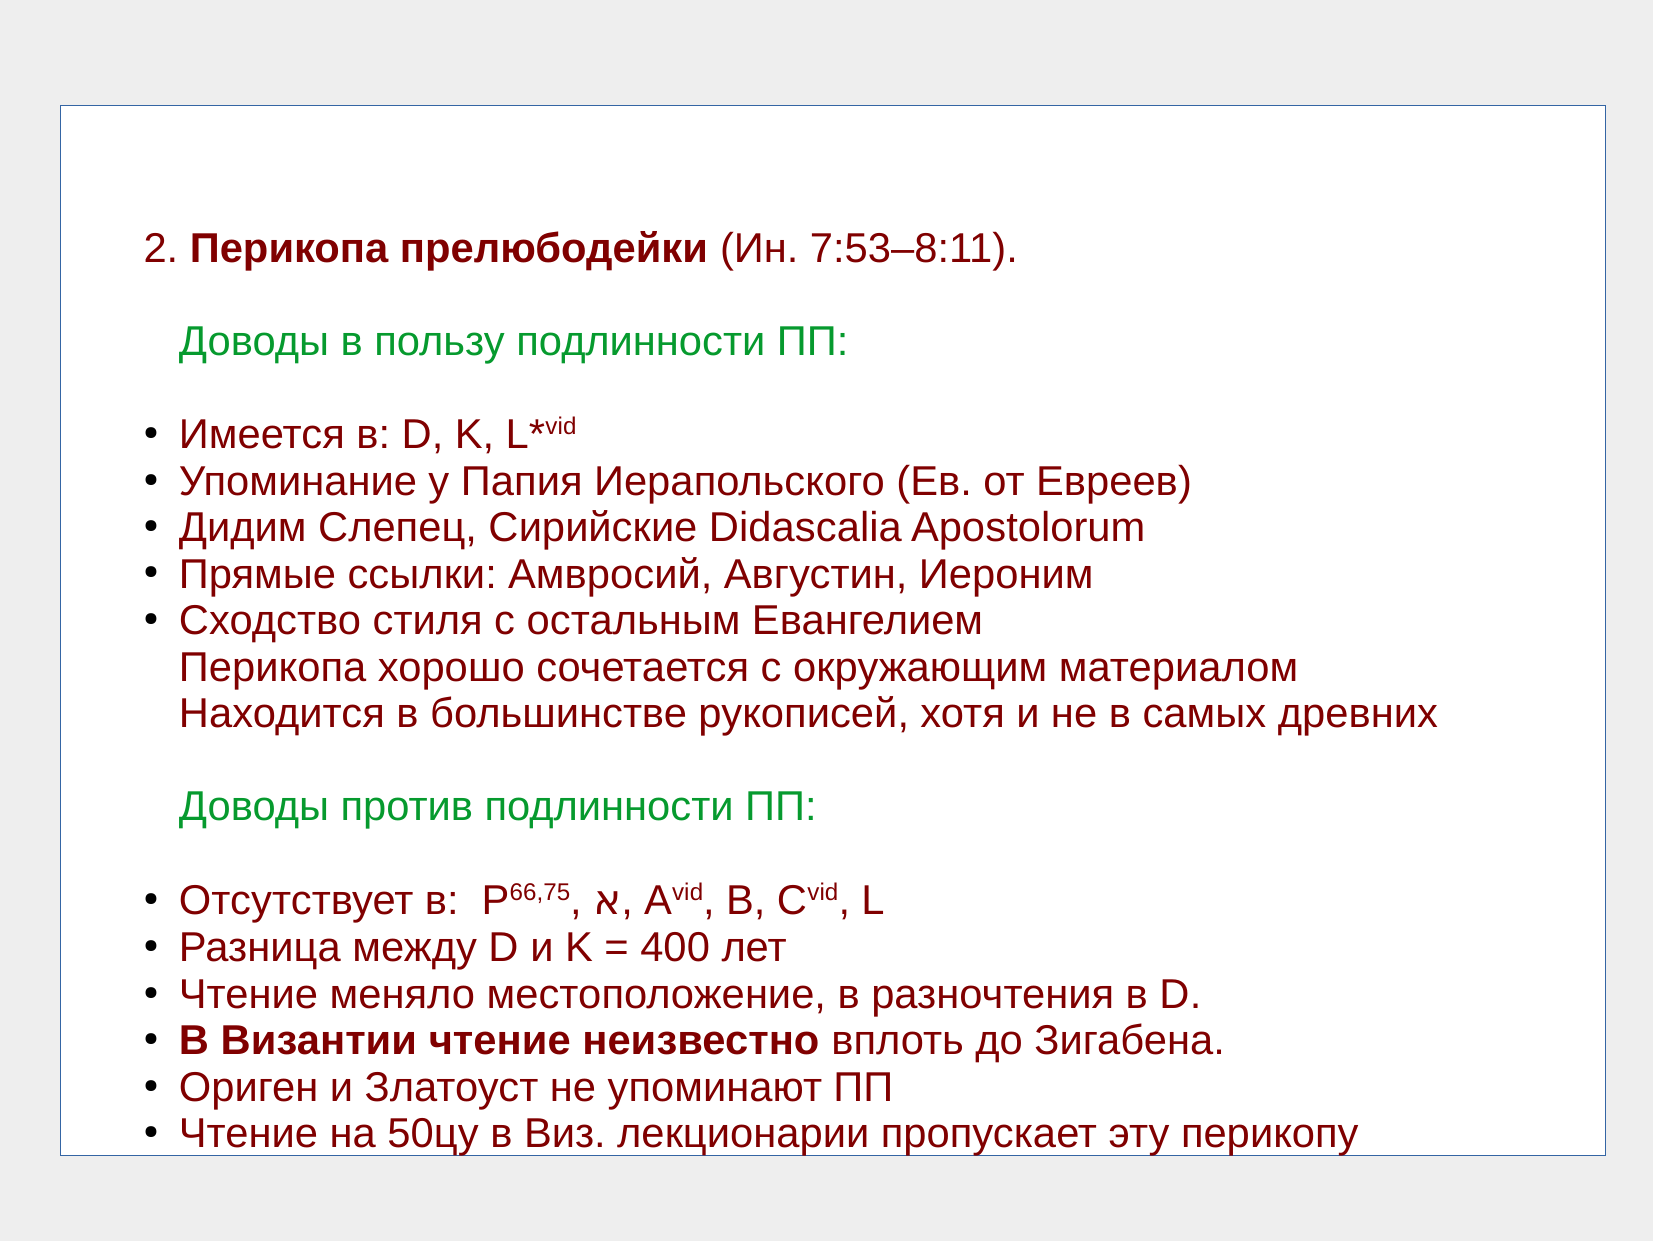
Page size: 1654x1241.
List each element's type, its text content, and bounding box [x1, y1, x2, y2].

subtitle 2. Перикопа прелюбодейки (Ин. 7:53–8:11). Доводы в пользу подлинности ПП: Имеется в: D, K, L*vid Упоминание у Папия Иерапольского (Ев. от Евреев) Дидим Слепец, Сирийские Didascalia Apostolorum Прямые ссылки: Амвросий, Августин, Иероним Сходство стиля с остальным Евангелием Перикопа хорошо сочетается с окружающим материалом Находится в большинстве рукописей, хотя и не в самых древних Доводы против подлинности ПП: Отсутствует в: P66,75, א, Avid, B, Cvid, L Разница между D и K = 400 лет Чтение меняло местоположение, в разночтения в D. В Византии чтение неизвестно вплоть до Зигабена. Ориген и Златоуст не упоминают ПП Чтение на 50цу в Виз. лекционарии пропускает эту перикопу [143, 225, 1539, 1241]
text_box [60, 105, 1606, 1156]
